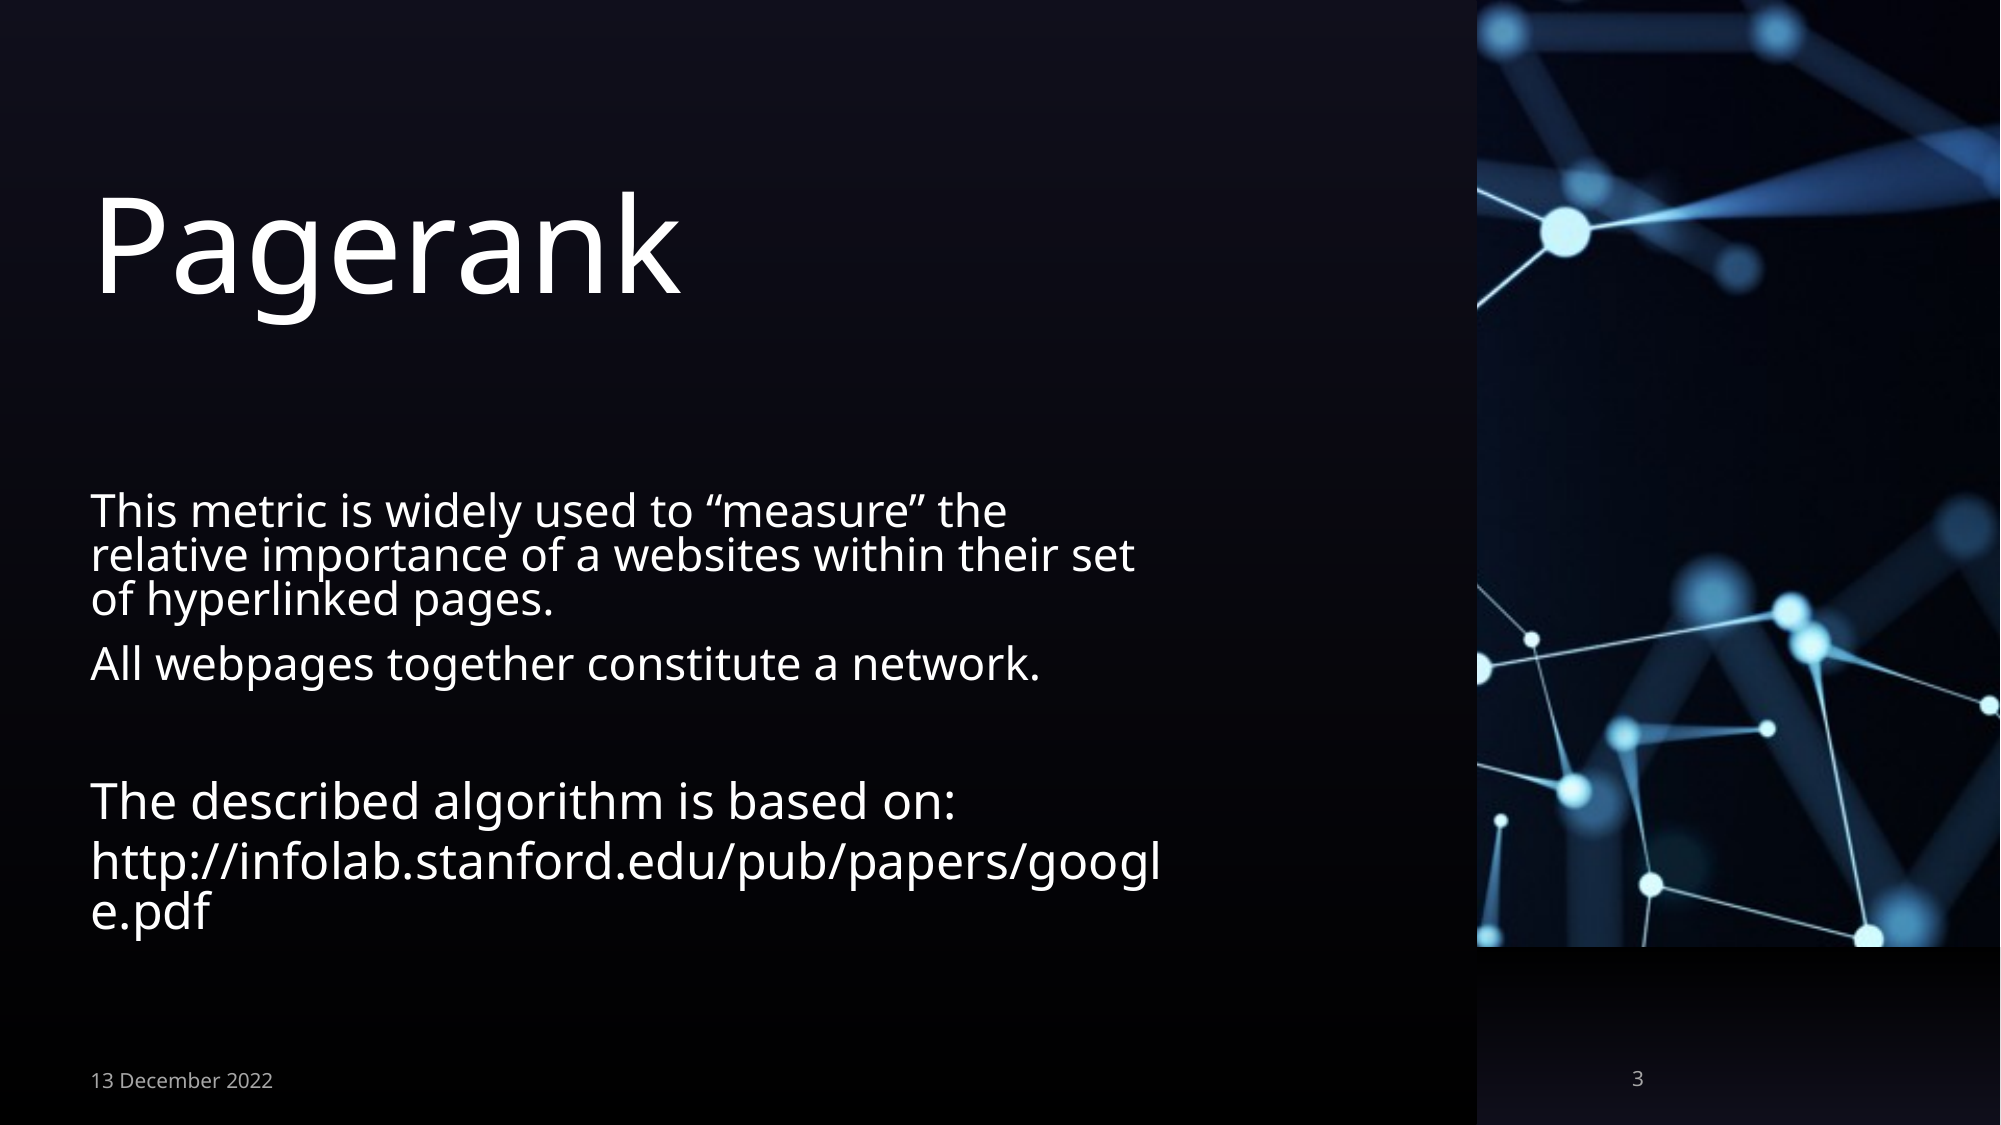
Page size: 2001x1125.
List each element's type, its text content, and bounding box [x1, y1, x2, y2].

picture [1476, 0, 2000, 947]
title Pagerank [90, 90, 983, 321]
subtitle The described algorithm is based on: http://infolab.stanford.edu/pub/papers/google.pdf [90, 769, 1176, 1000]
text_box This metric is widely used to “measure” the relative importance of a websites within their set of hyperlinked pages. All webpages together constitute a network. [90, 492, 1176, 723]
text_box [0, 0, 2000, 1125]
text_box 13 December 2022 [90, 1067, 522, 1093]
